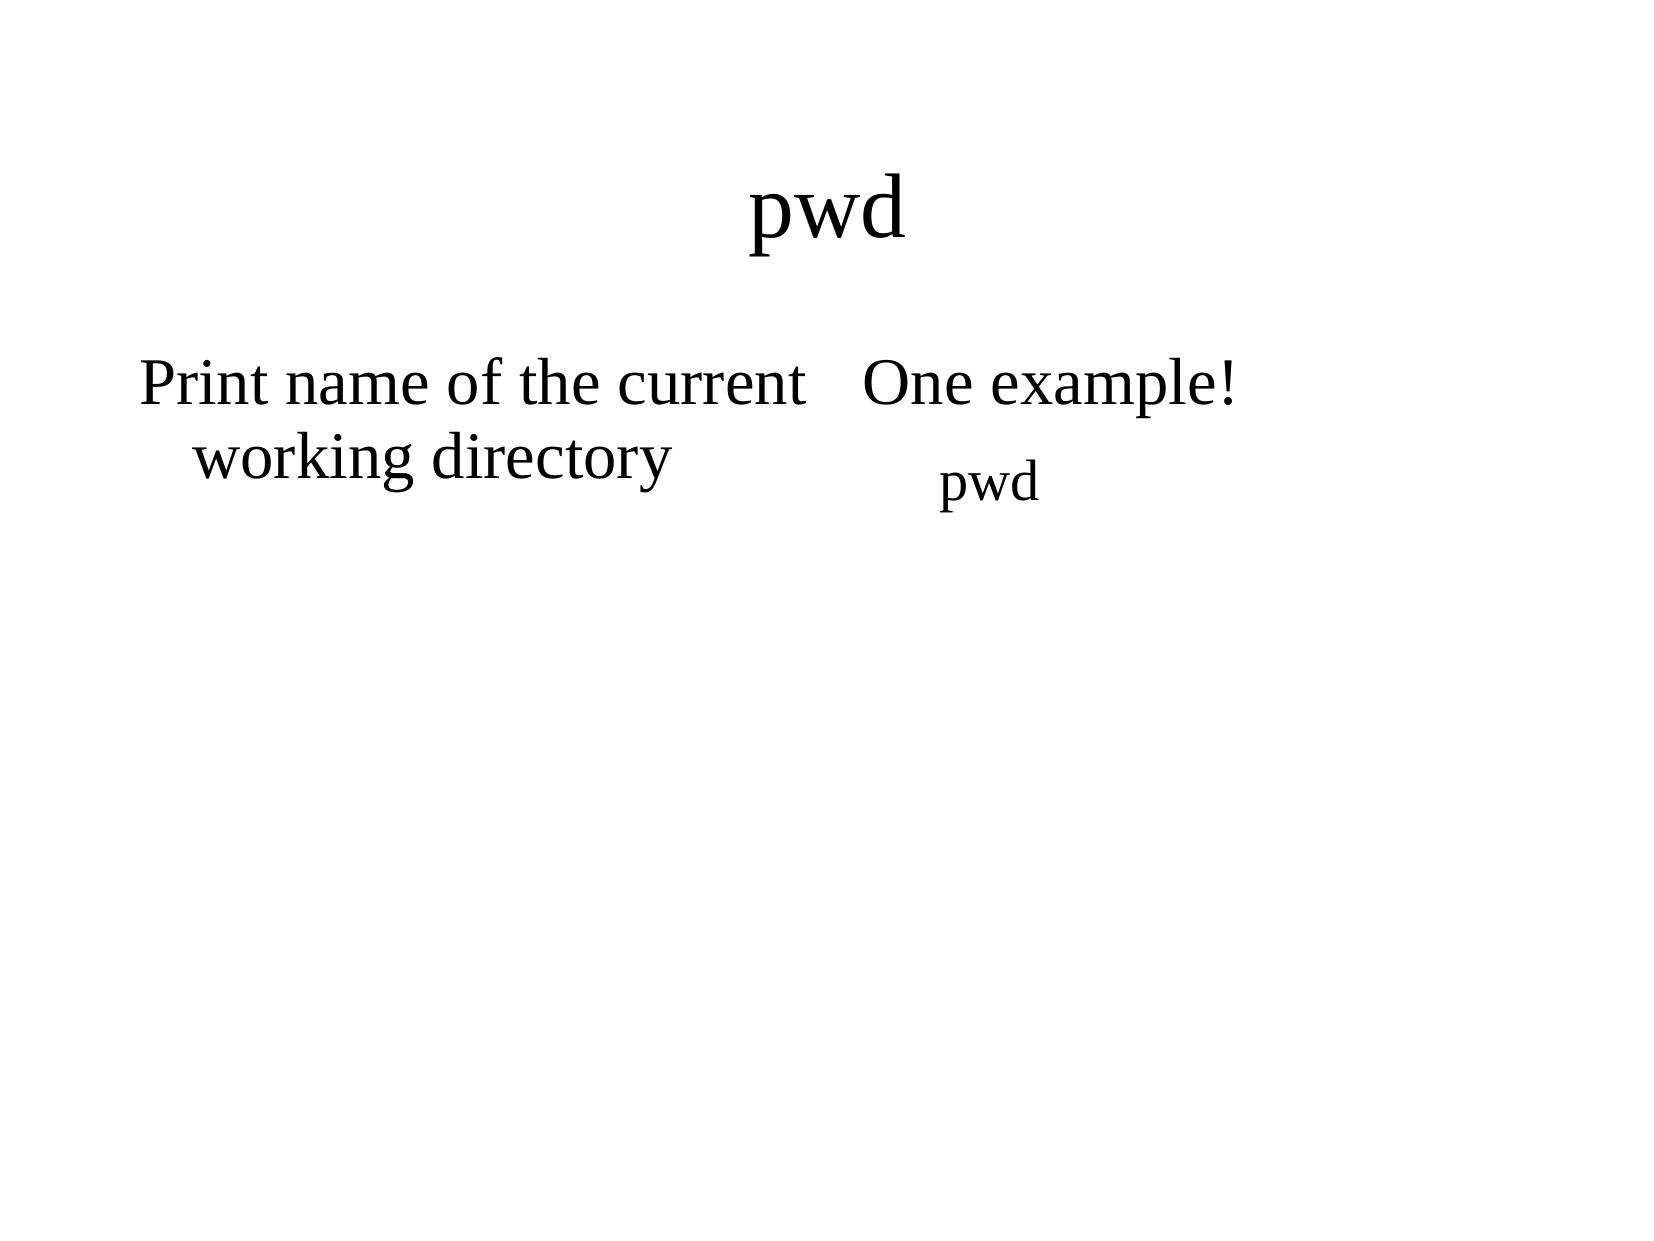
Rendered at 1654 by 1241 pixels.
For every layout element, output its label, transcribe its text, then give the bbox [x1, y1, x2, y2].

list Print name of the current working directory [121, 344, 811, 1127]
list One example! pwd [844, 344, 1534, 1127]
title pwd [121, 102, 1534, 311]
